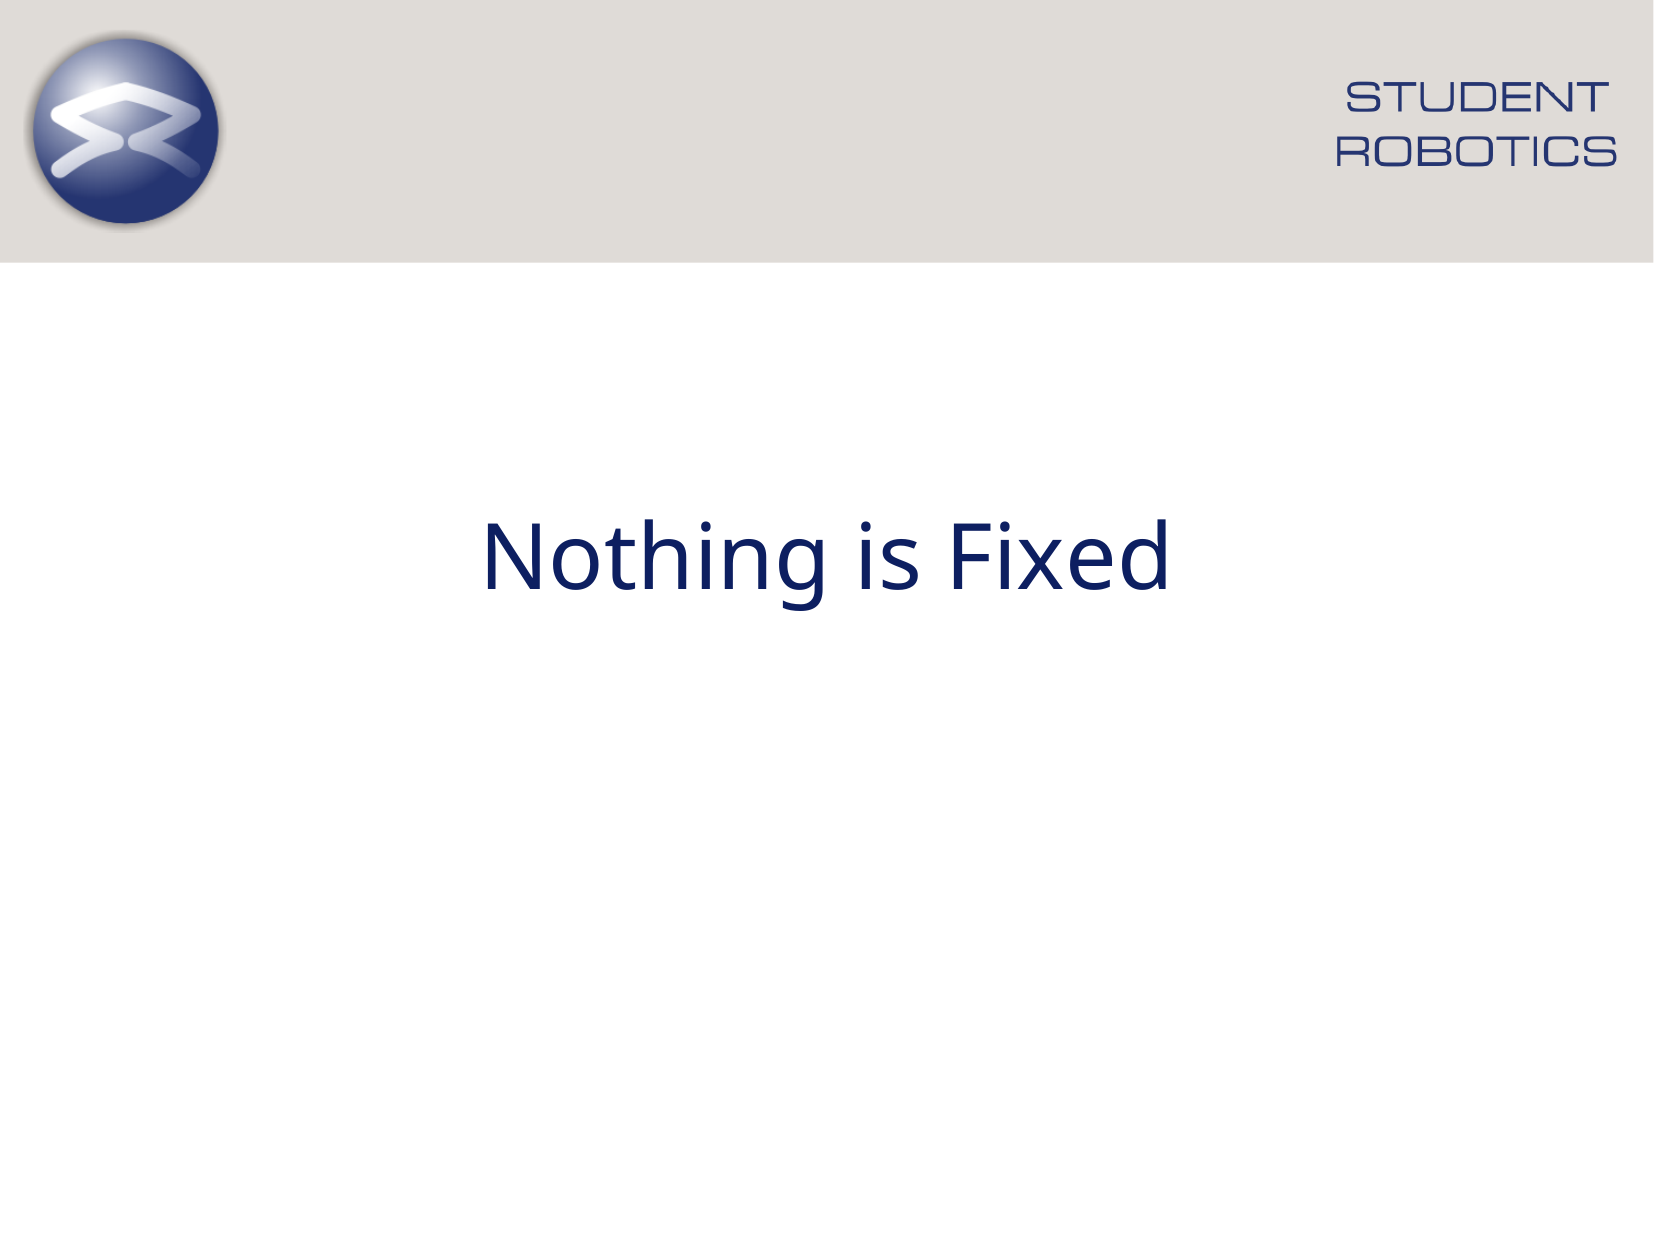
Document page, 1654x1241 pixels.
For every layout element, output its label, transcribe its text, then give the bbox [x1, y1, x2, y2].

picture [1571, 68, 1633, 174]
title Nothing is Fixed [82, 0, 1571, 1109]
picture [9, 19, 82, 245]
